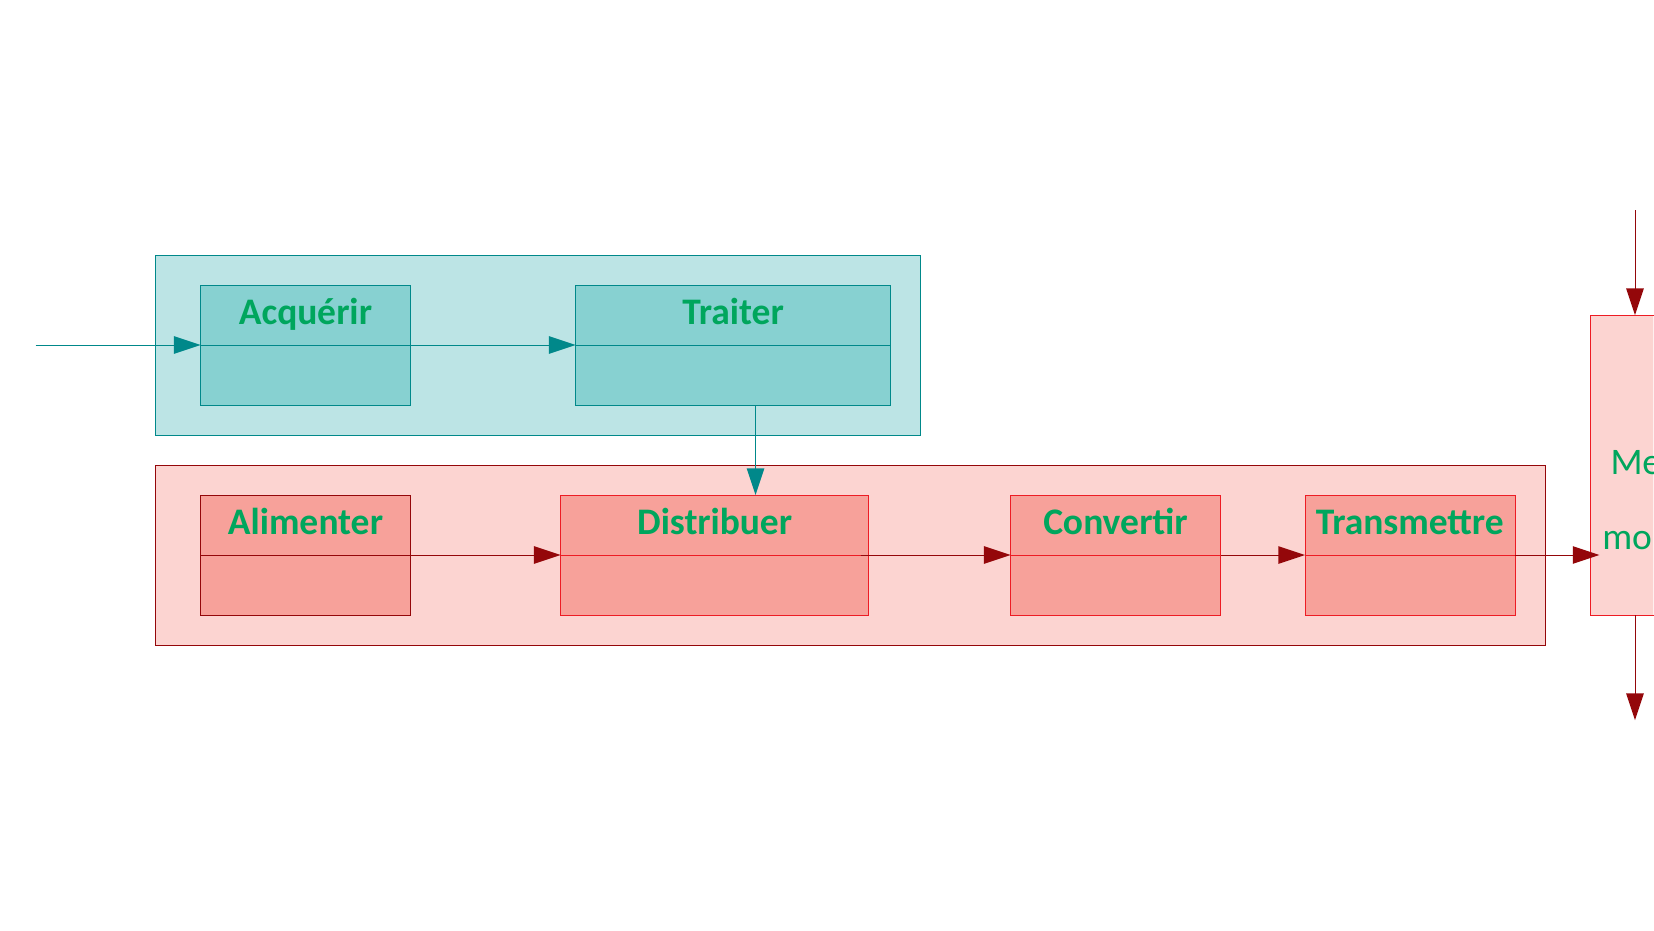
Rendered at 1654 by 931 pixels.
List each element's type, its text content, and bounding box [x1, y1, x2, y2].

text_box Transmettre [1305, 495, 1516, 555]
text_box AGIR Mettre l’air en mouvement [1590, 315, 1654, 616]
text_box [756, 465, 1546, 555]
text_box Traiter [575, 285, 891, 345]
text_box [155, 255, 921, 436]
text_box Alimenter [200, 495, 411, 555]
text_box Distribuer [560, 495, 869, 555]
text_box [155, 465, 1546, 646]
text_box Acquérir [200, 285, 411, 345]
text_box Convertir [1010, 495, 1221, 555]
